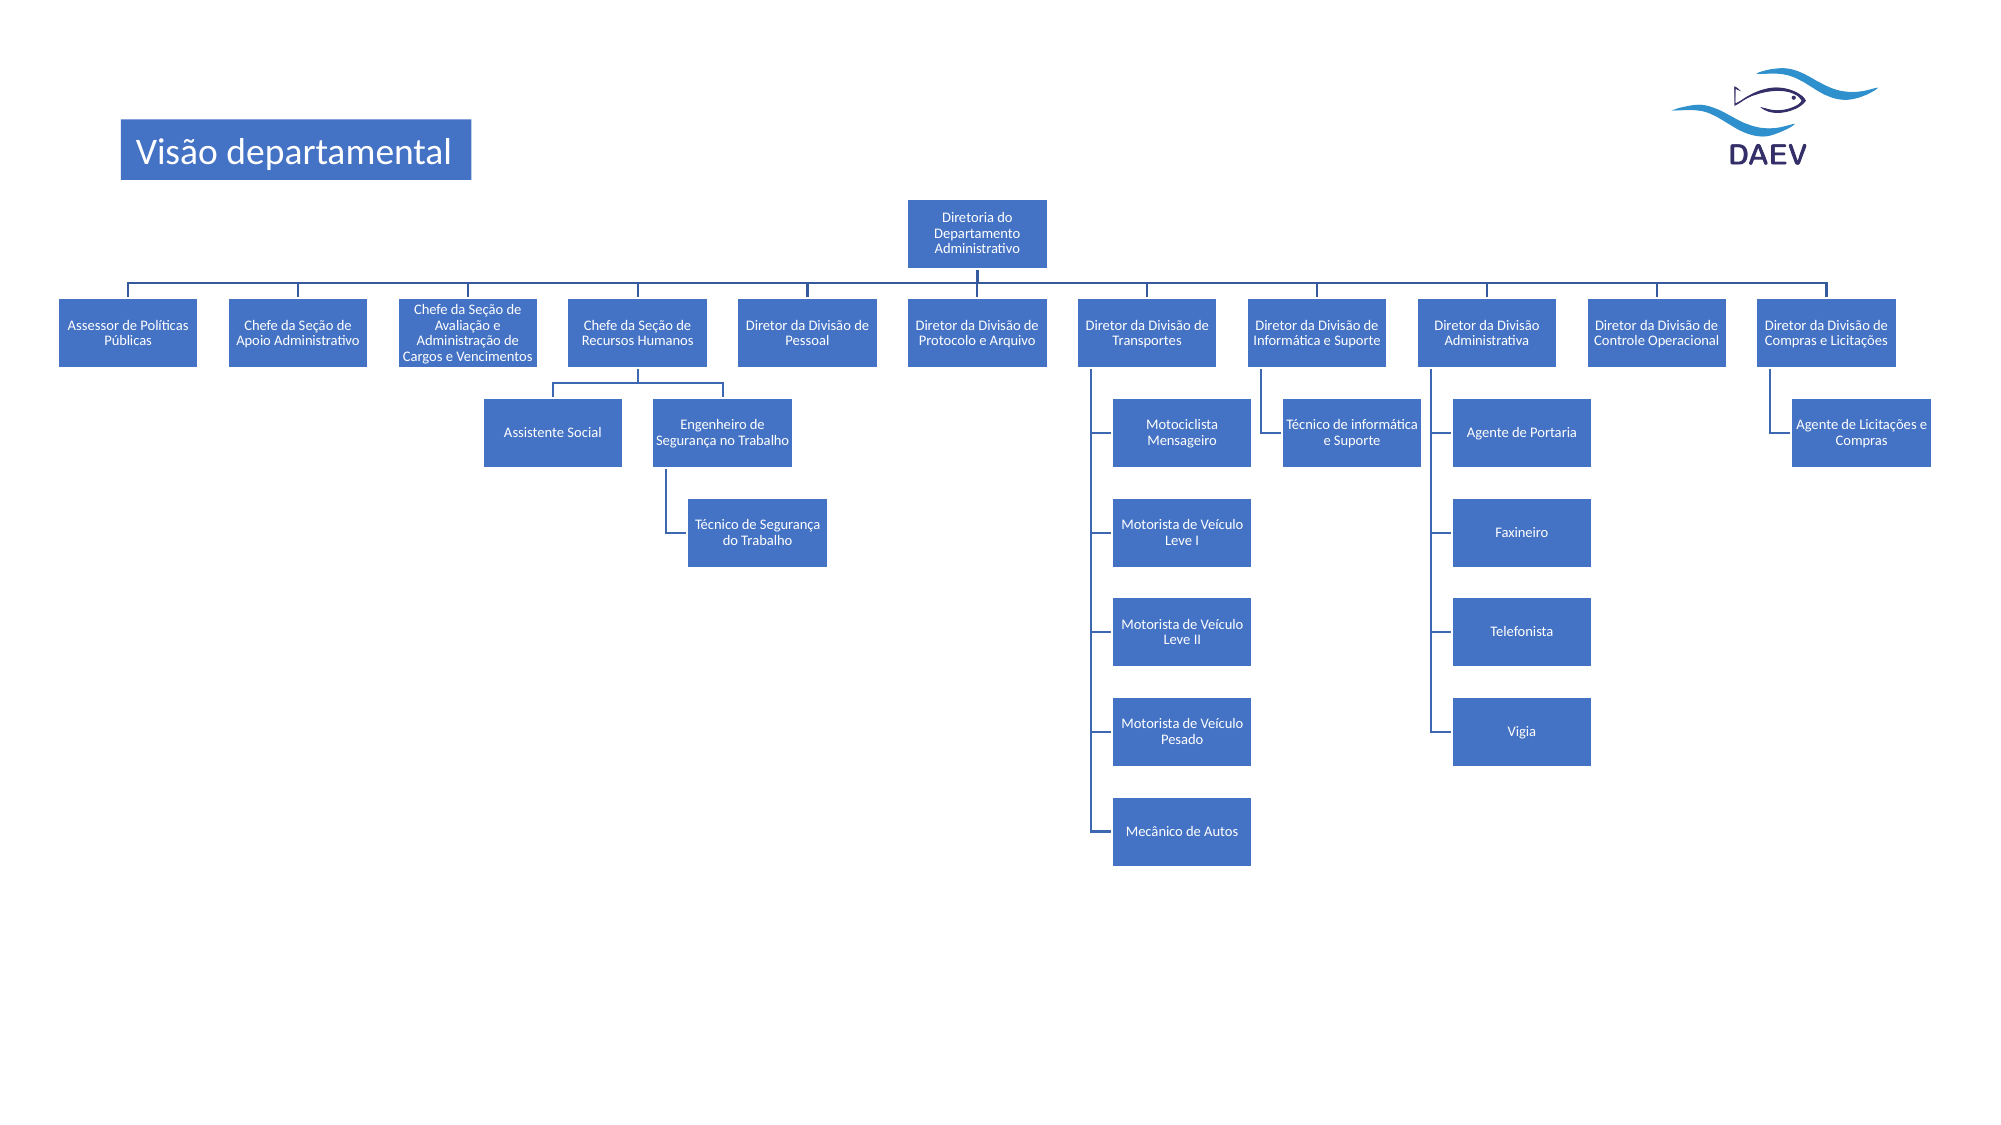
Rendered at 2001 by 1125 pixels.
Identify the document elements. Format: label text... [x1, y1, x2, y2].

text_box Diretor da Divisão de Informática e Suporte [1246, 298, 1388, 369]
text_box Diretor da Divisão de Protocolo e Arquivo [907, 298, 1048, 369]
text_box Motociclista Mensageiro [1112, 397, 1253, 469]
text_box Faxineiro [1451, 497, 1593, 568]
text_box Diretor da Divisão de Compras e Licitações [1756, 298, 1897, 369]
text_box Assessor de Políticas Públicas [57, 298, 199, 369]
text_box Engenheiro de Segurança no Trabalho [652, 397, 793, 469]
text_box Motorista de Veículo Leve I [1112, 497, 1253, 568]
text_box Agente de Licitações e Compras [1791, 397, 1932, 469]
text_box Diretor da Divisão de Transportes [1076, 298, 1218, 369]
text_box Vigia [1451, 696, 1593, 768]
text_box Chefe da Seção de Recursos Humanos [567, 298, 708, 369]
text_box Diretor da Divisão de Pessoal [737, 298, 878, 369]
text_box Diretoria do Departamento Administrativo [907, 198, 1048, 269]
picture [1670, 68, 1879, 165]
text_box Chefe da Seção de Avaliação e Administração de Cargos e Vencimentos [397, 298, 539, 369]
text_box Chefe da Seção de Apoio Administrativo [227, 298, 369, 369]
text_box Agente de Portaria [1451, 397, 1593, 469]
text_box Motorista de Veículo Pesado [1112, 696, 1253, 768]
text_box Assistente Social [482, 397, 623, 469]
text_box Técnico de Segurança do Trabalho [687, 497, 828, 568]
text_box Telefonista [1451, 597, 1593, 668]
text_box Motorista de Veículo Leve II [1112, 597, 1253, 668]
text_box Mecânico de Autos [1112, 796, 1253, 867]
text_box Técnico de informática e Suporte [1281, 397, 1423, 469]
text_box Visão departamental [120, 119, 472, 180]
text_box Diretor da Divisão de Controle Operacional [1586, 298, 1727, 369]
text_box Diretor da Divisão Administrativa [1416, 298, 1558, 369]
